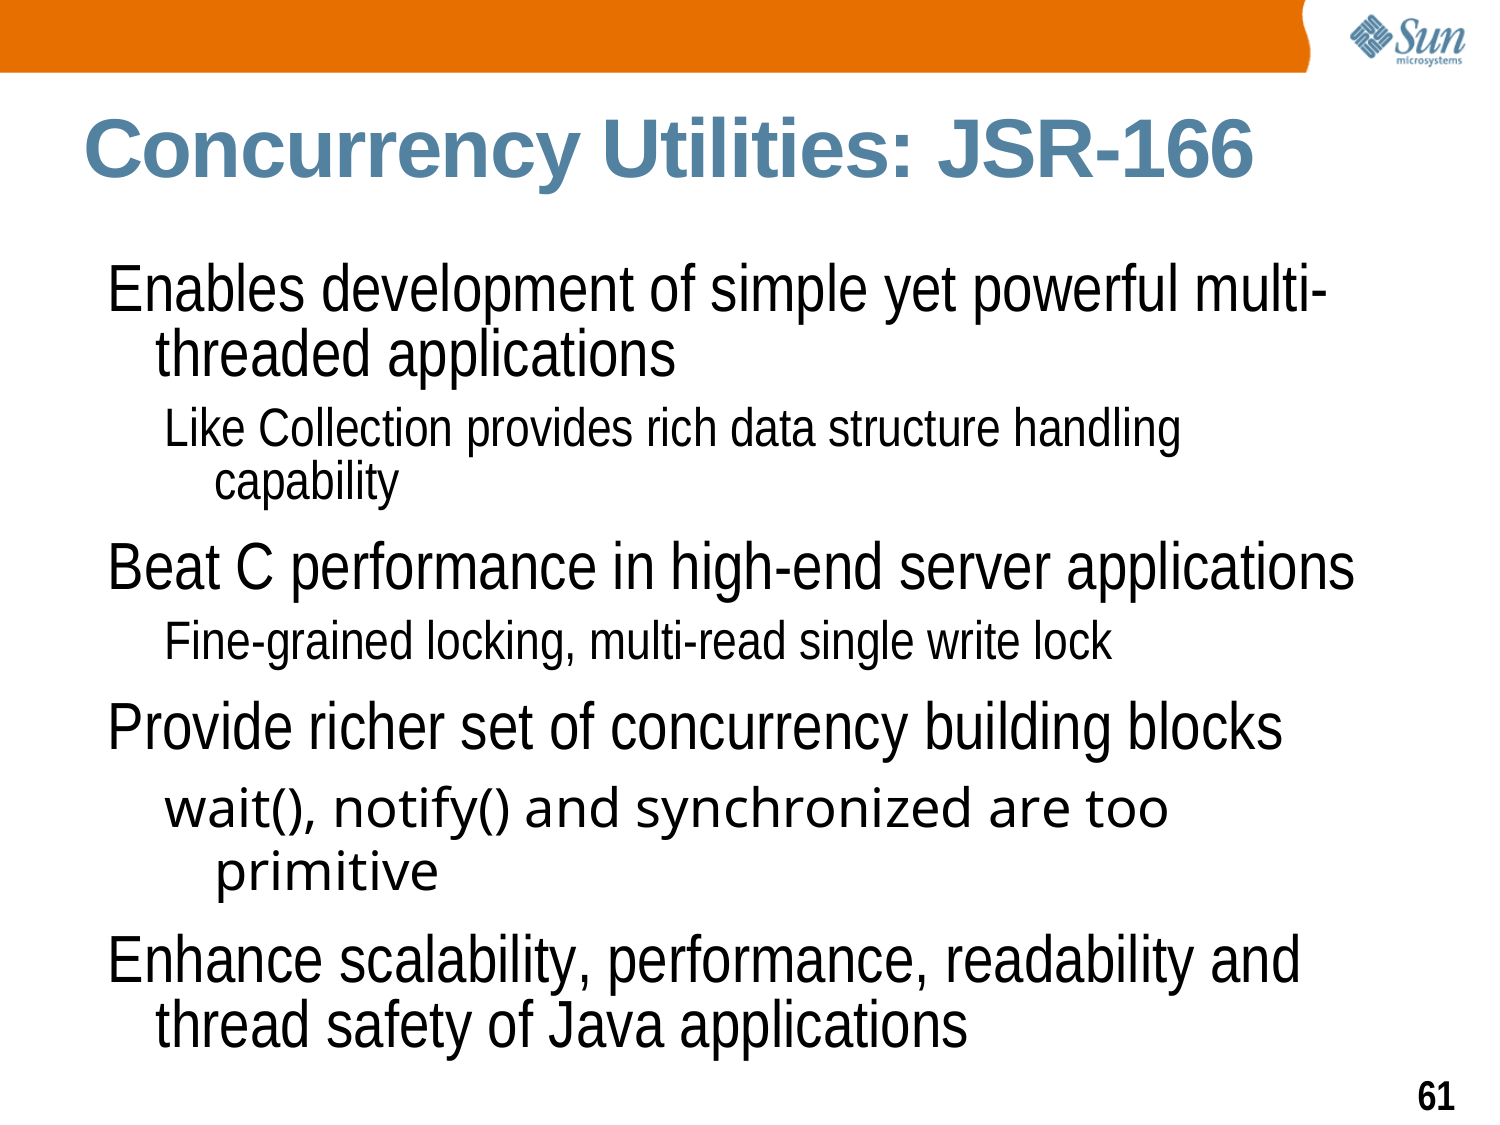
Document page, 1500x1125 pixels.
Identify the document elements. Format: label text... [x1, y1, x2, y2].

list Enables development of simple yet powerful multi-threaded applications Like Collection provides rich data structure handling capability Beat C performance in high-end server applications Fine-grained locking, multi-read single write lock Provide richer set of concurrency building blocks wait(), notify() and synchronized are too primitive Enhance scalability, performance, readability and thread safety of Java applications [88, 258, 1370, 1105]
picture [0, 0, 1500, 75]
title Concurrency Utilities: JSR-166 [83, 110, 1446, 252]
